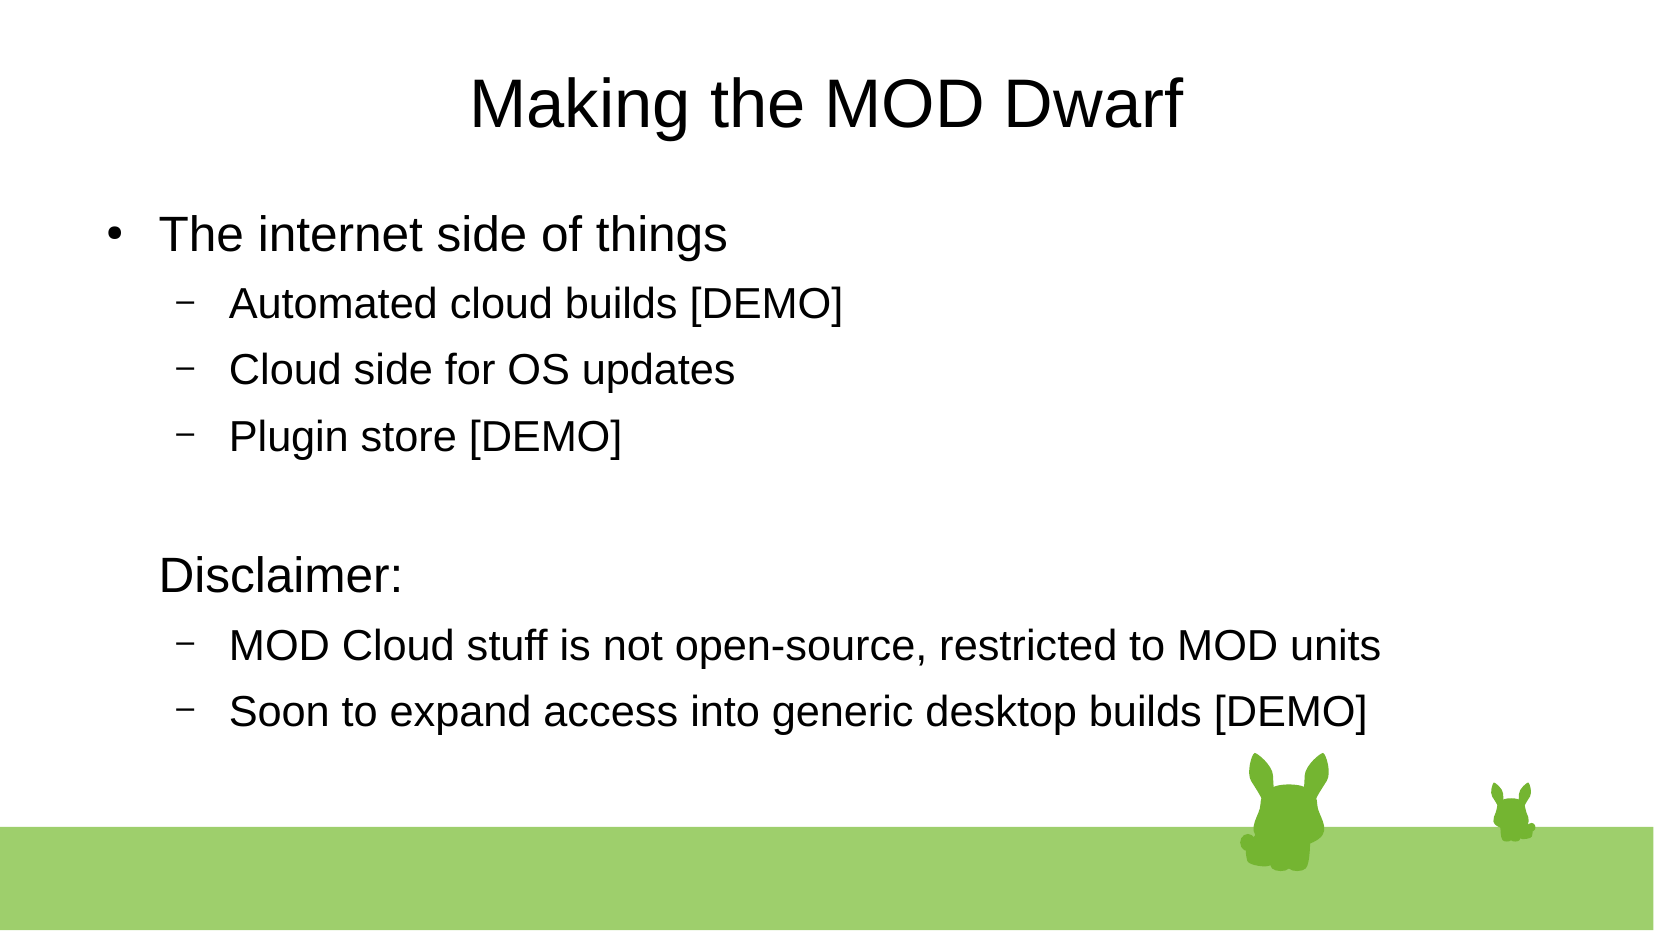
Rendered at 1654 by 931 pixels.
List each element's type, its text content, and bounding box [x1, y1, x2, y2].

list The internet side of things Automated cloud builds [DEMO] Cloud side for OS updates Plugin store [DEMO] Disclaimer: MOD Cloud stuff is not open-source, restricted to MOD units Soon to expand access into generic desktop builds [DEMO] [88, 206, 1565, 739]
title Making the MOD Dwarf [88, 29, 1565, 178]
